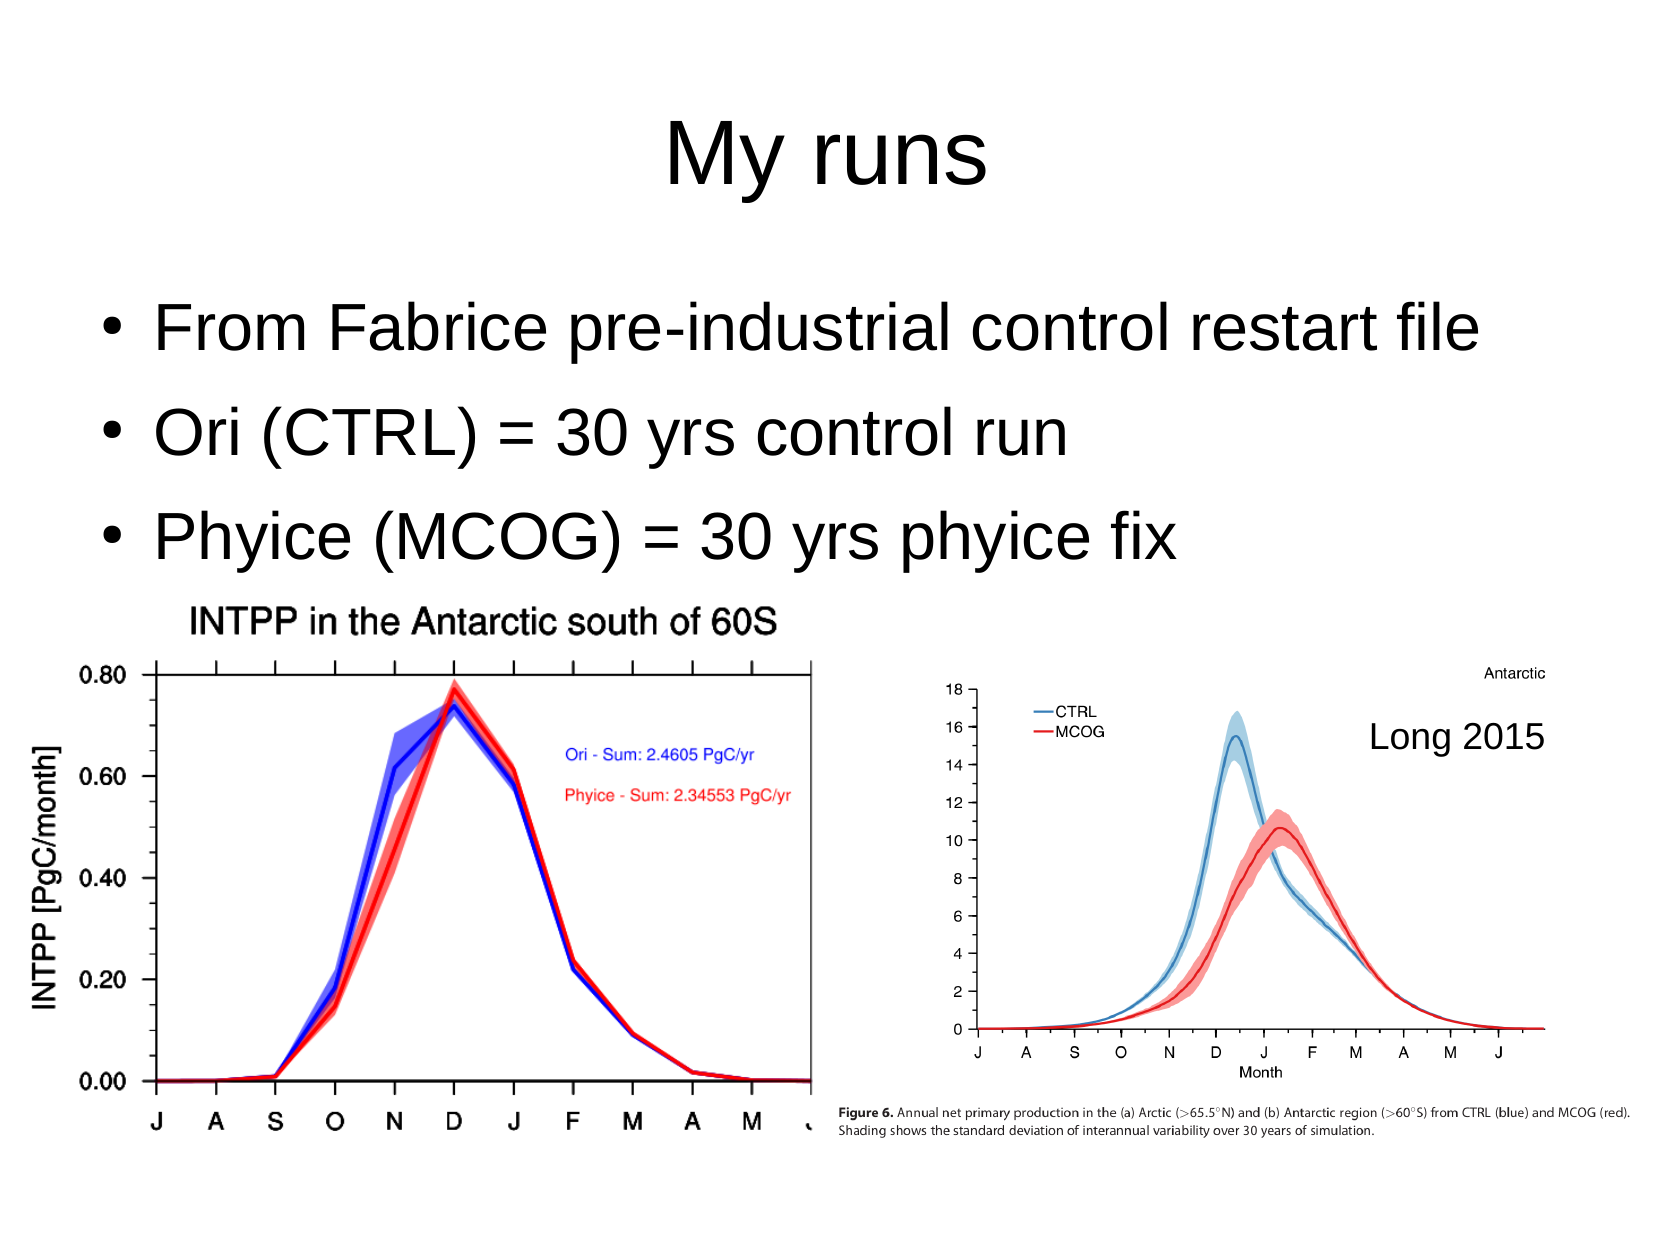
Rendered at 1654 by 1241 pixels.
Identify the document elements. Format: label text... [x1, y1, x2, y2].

title My runs [82, 49, 1571, 257]
picture [15, 584, 1638, 1140]
text_box Long 2015 [1354, 708, 1591, 766]
list From Fabrice pre-industrial control restart file Ori (CTRL) = 30 yrs control run Phyice (MCOG) = 30 yrs phyice fix [82, 290, 1571, 666]
